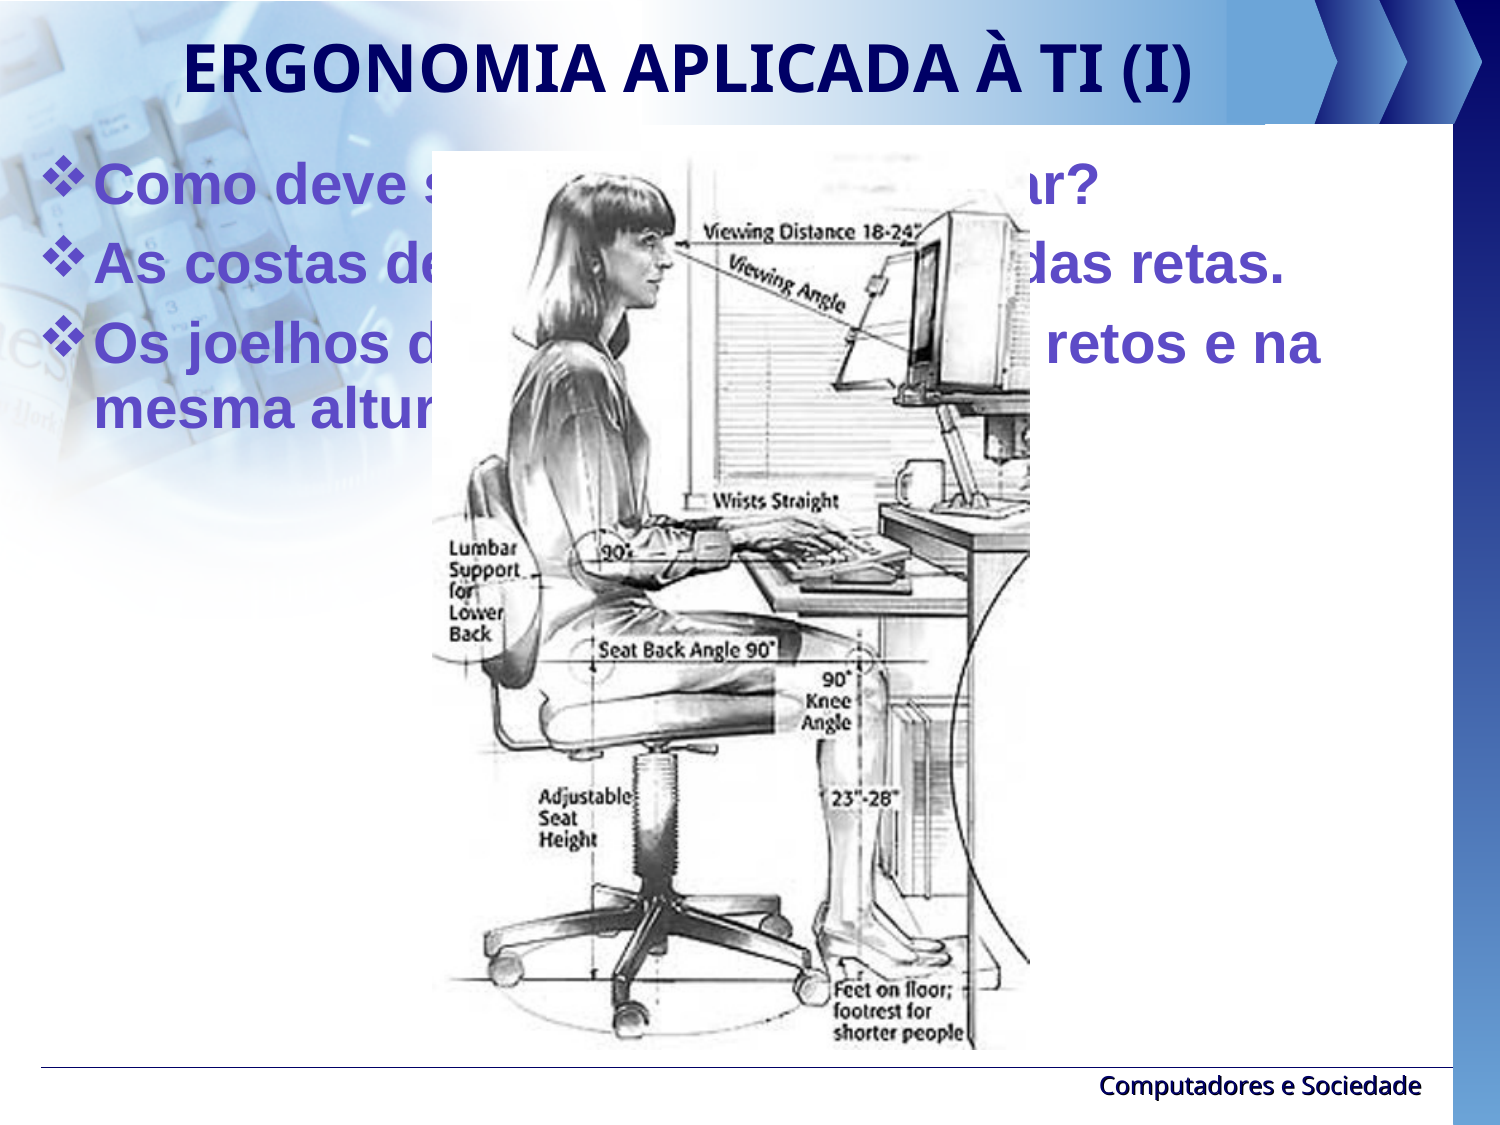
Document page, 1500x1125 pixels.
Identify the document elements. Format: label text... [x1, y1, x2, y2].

picture [402, 151, 1386, 1051]
title ERGONOMIA APLICADA À TI (I) [74, 0, 1300, 151]
list Como deve ser a postura ao sentar? As costas devem estar posicionadas retas. Os joelhos devem estar dobrados retos e na mesma altura dos quadris. [37, 151, 715, 1051]
